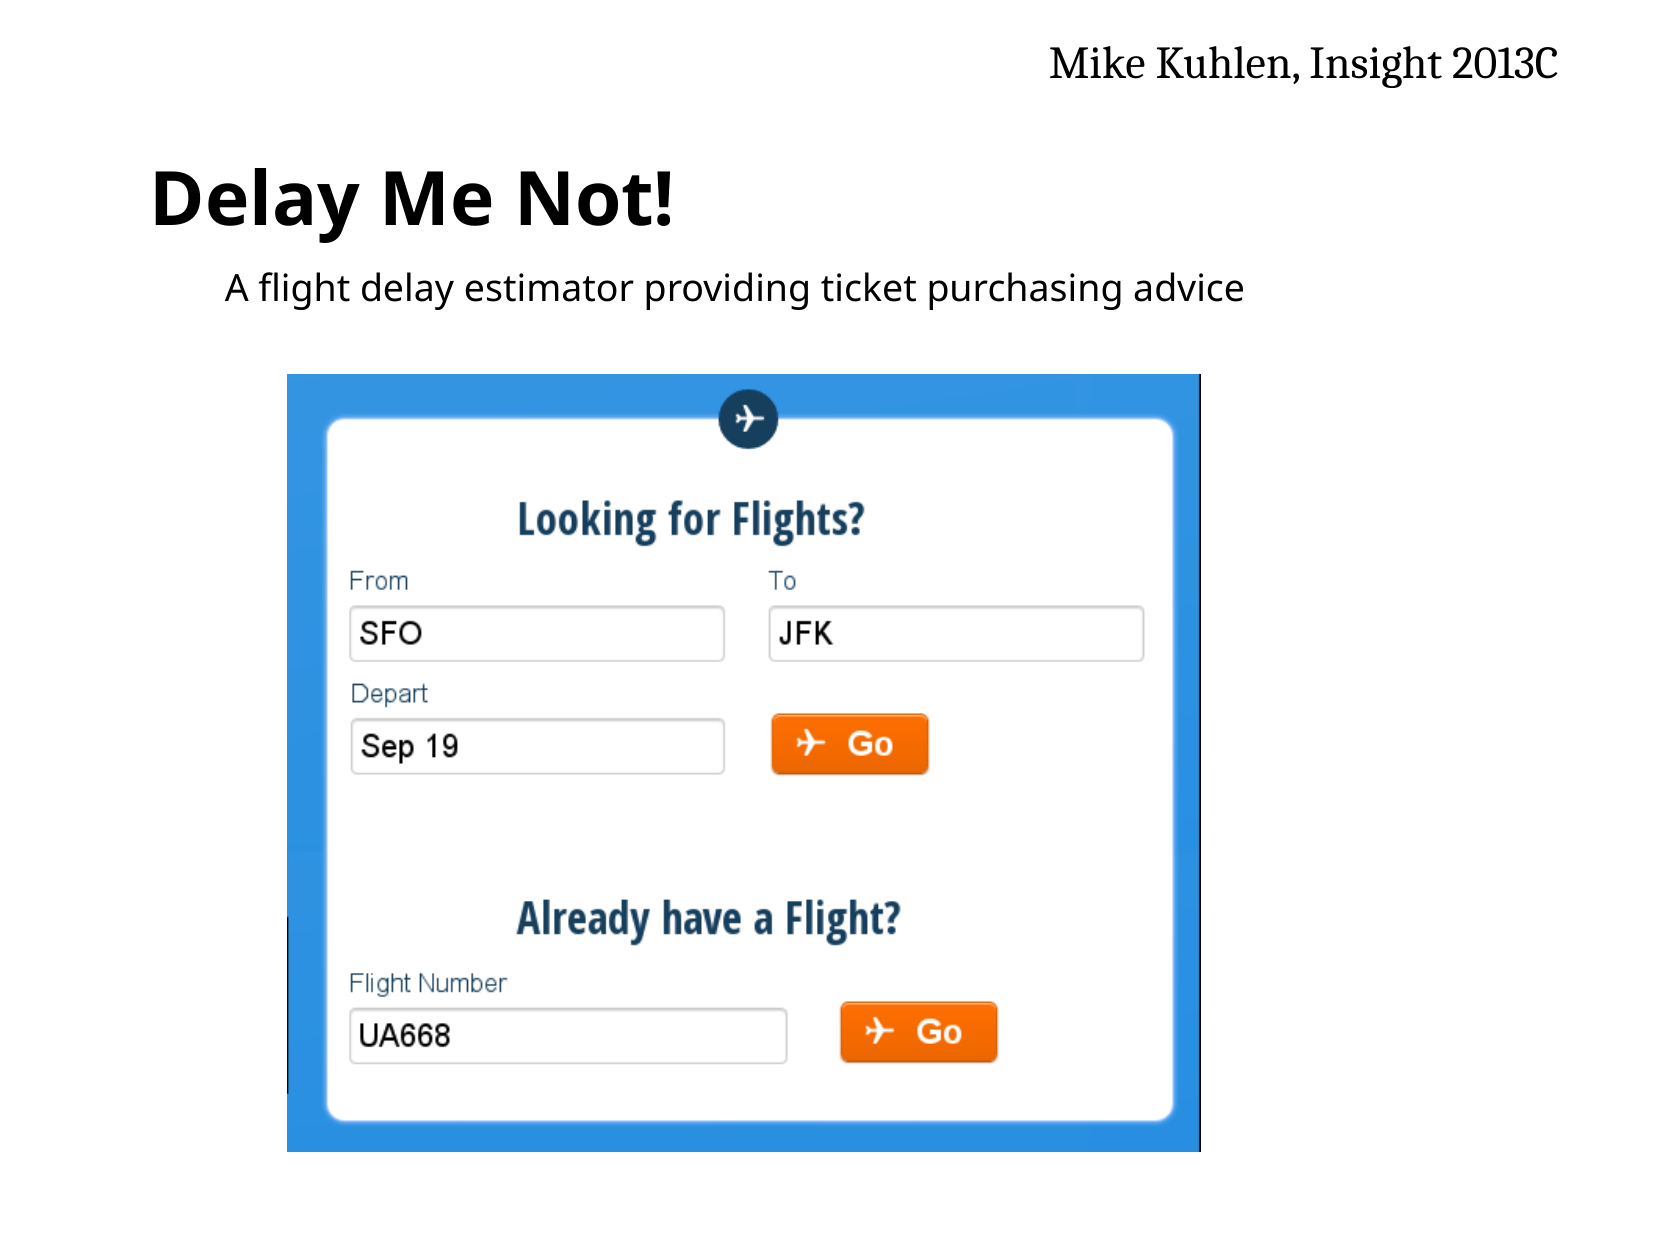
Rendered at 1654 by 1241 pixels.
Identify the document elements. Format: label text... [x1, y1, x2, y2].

picture [287, 374, 1201, 1152]
text_box Delay Me Not! A flight delay estimator providing ticket purchasing advice [135, 137, 1546, 303]
text_box Mike Kuhlen, Insight 2013C [1034, 30, 1620, 91]
